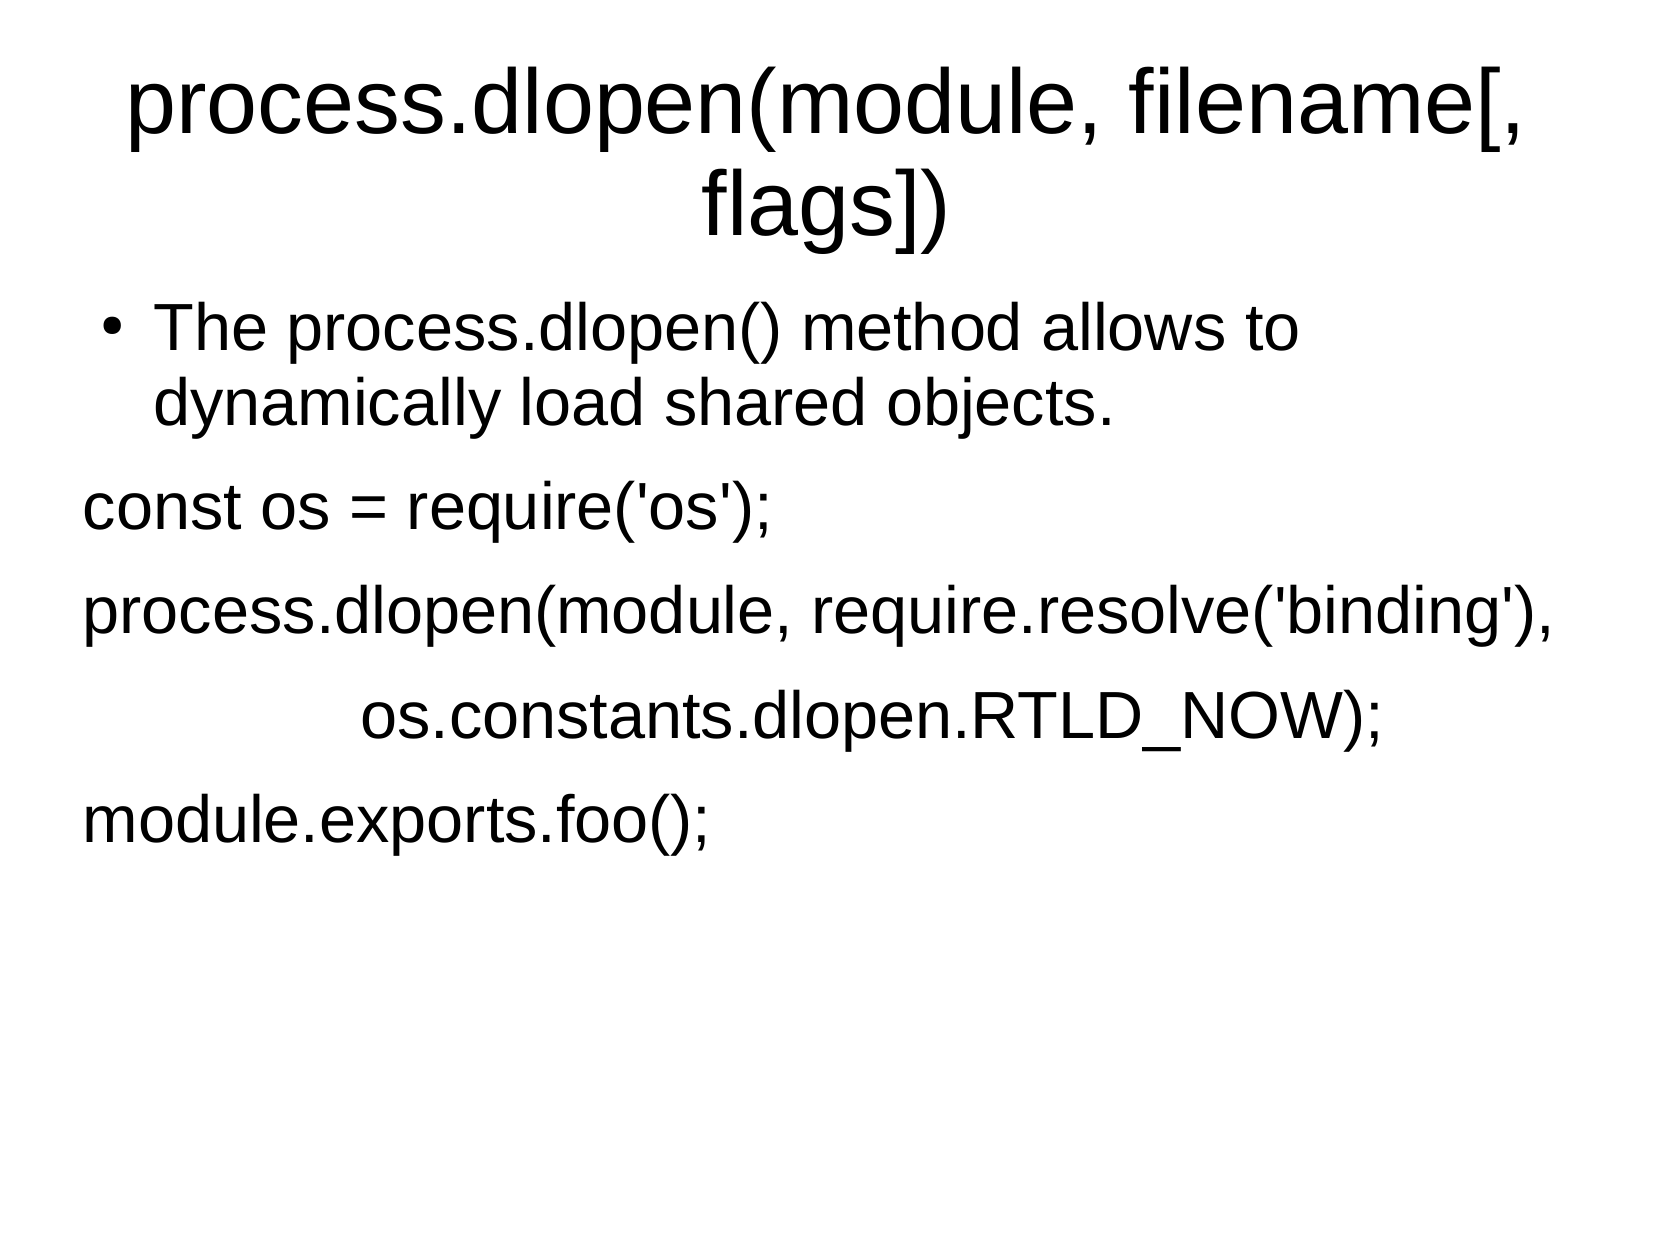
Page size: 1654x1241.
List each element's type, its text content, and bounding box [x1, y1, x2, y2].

list The process.dlopen() method allows to dynamically load shared objects. const os = require('os'); process.dlopen(module, require.resolve('binding'), os.constants.dlopen.RTLD_NOW); module.exports.foo(); [82, 290, 1571, 1010]
title process.dlopen(module, filename[, flags]) [82, 49, 1571, 257]
